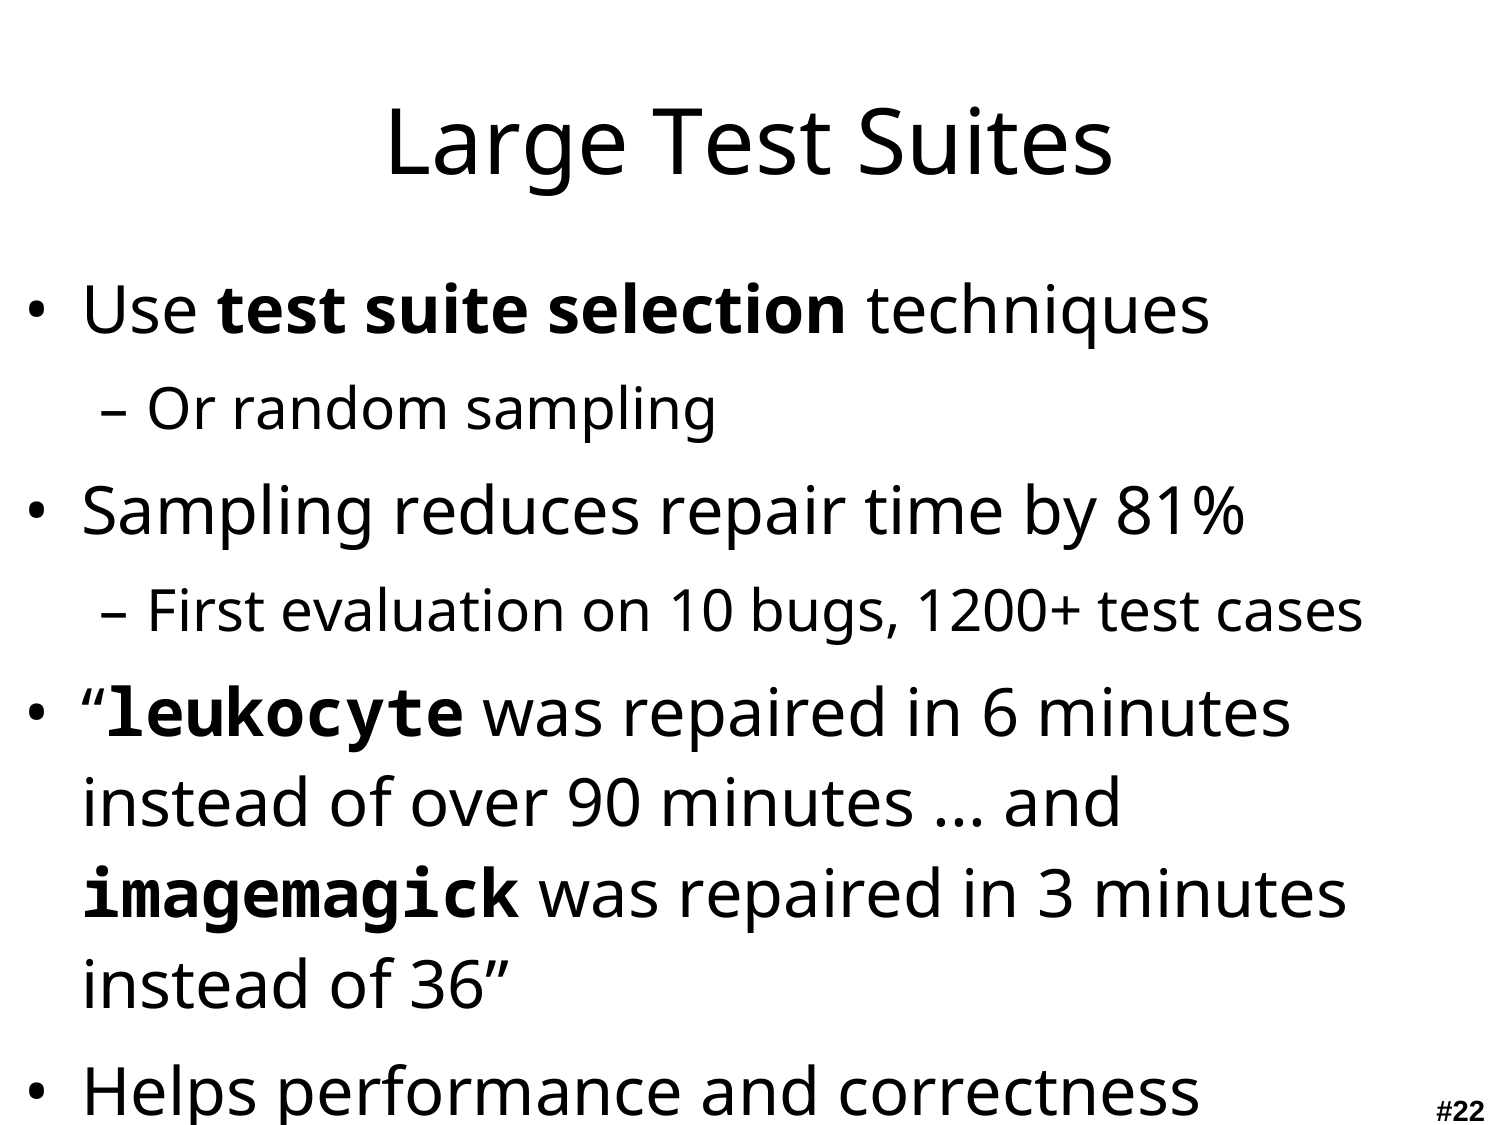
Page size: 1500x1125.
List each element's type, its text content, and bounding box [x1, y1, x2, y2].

title Large Test Suites [24, 45, 1476, 233]
list Use test suite selection techniques Or random sampling Sampling reduces repair time by 81% First evaluation on 10 bugs, 1200+ test cases “leukocyte was repaired in 6 minutes instead of over 90 minutes ... and imagemagick was repaired in 3 minutes instead of 36” Helps performance and correctness [24, 262, 1476, 1101]
